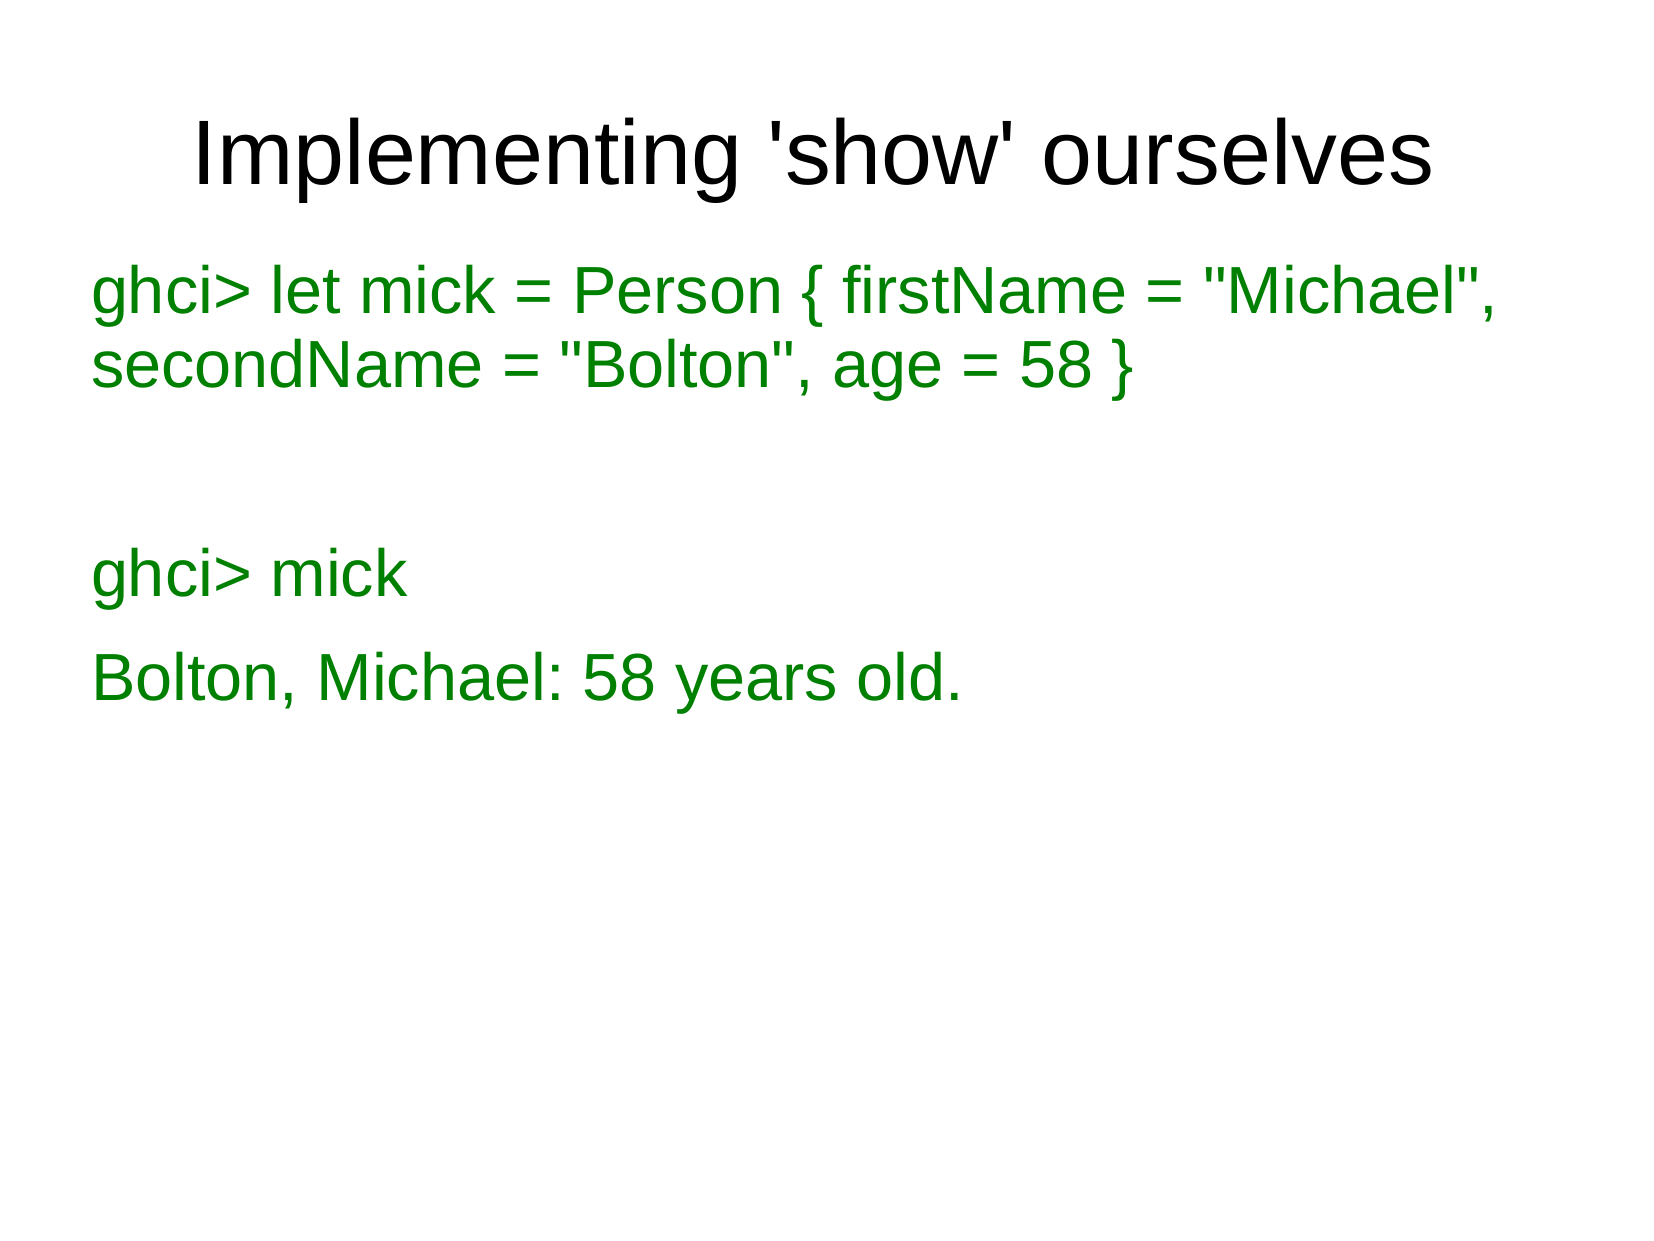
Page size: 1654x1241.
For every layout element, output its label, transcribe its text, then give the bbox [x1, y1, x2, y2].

list ghci> let mick = Person { firstName = "Michael", secondName = "Bolton", age = 58 } ghci> mick Bolton, Michael: 58 years old. [91, 252, 1580, 1057]
title Implementing 'show' ourselves [82, 56, 1571, 250]
